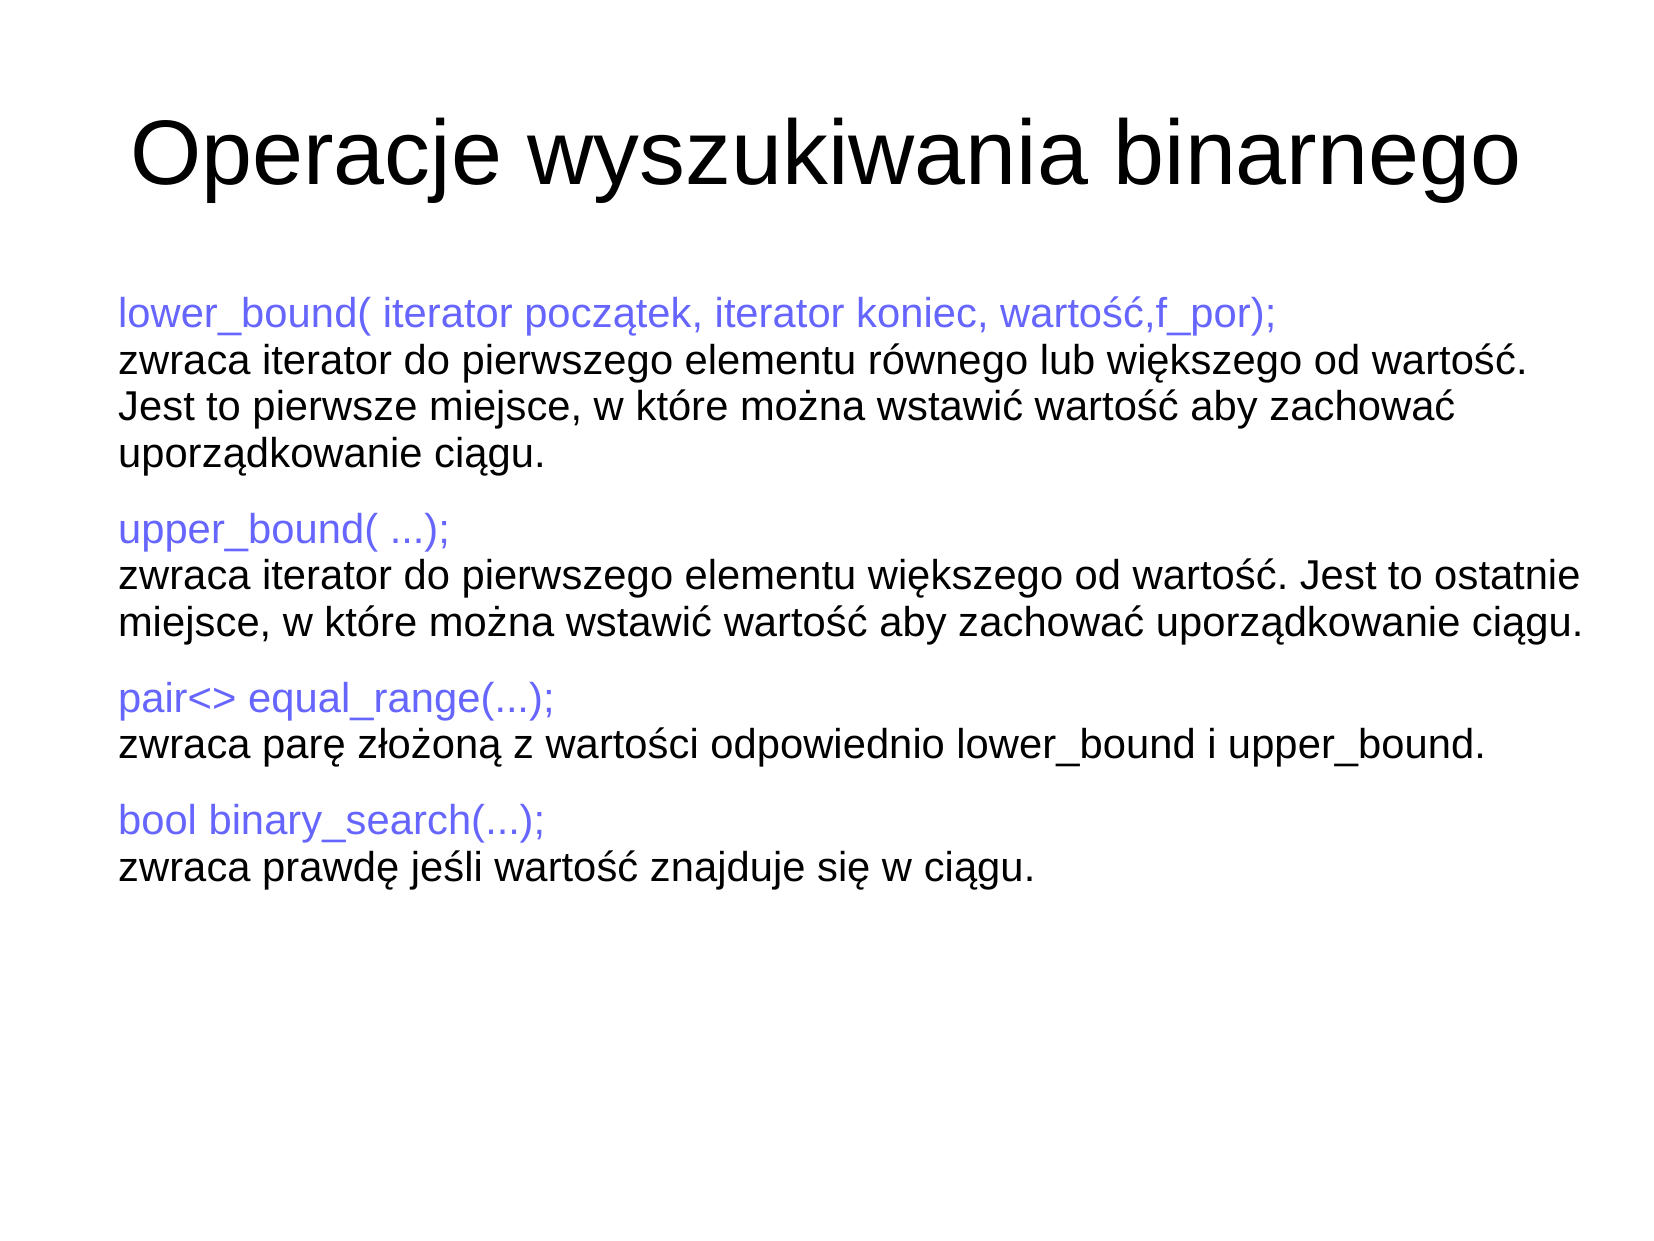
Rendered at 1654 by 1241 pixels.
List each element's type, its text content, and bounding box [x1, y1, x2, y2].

list lower_bound( iterator początek, iterator koniec, wartość,f_por); zwraca iterator do pierwszego elementu równego lub większego od wartość. Jest to pierwsze miejsce, w które można wstawić wartość aby zachować uporządkowanie ciągu. upper_bound( ...); zwraca iterator do pierwszego elementu większego od wartość. Jest to ostatnie miejsce, w które można wstawić wartość aby zachować uporządkowanie ciągu. pair<> equal_range(...); zwraca parę złożoną z wartości odpowiednio lower_bound i upper_bound. bool binary_search(...); zwraca prawdę jeśli wartość znajduje się w ciągu. [47, 290, 1595, 1241]
title Operacje wyszukiwania binarnego [82, 49, 1571, 257]
